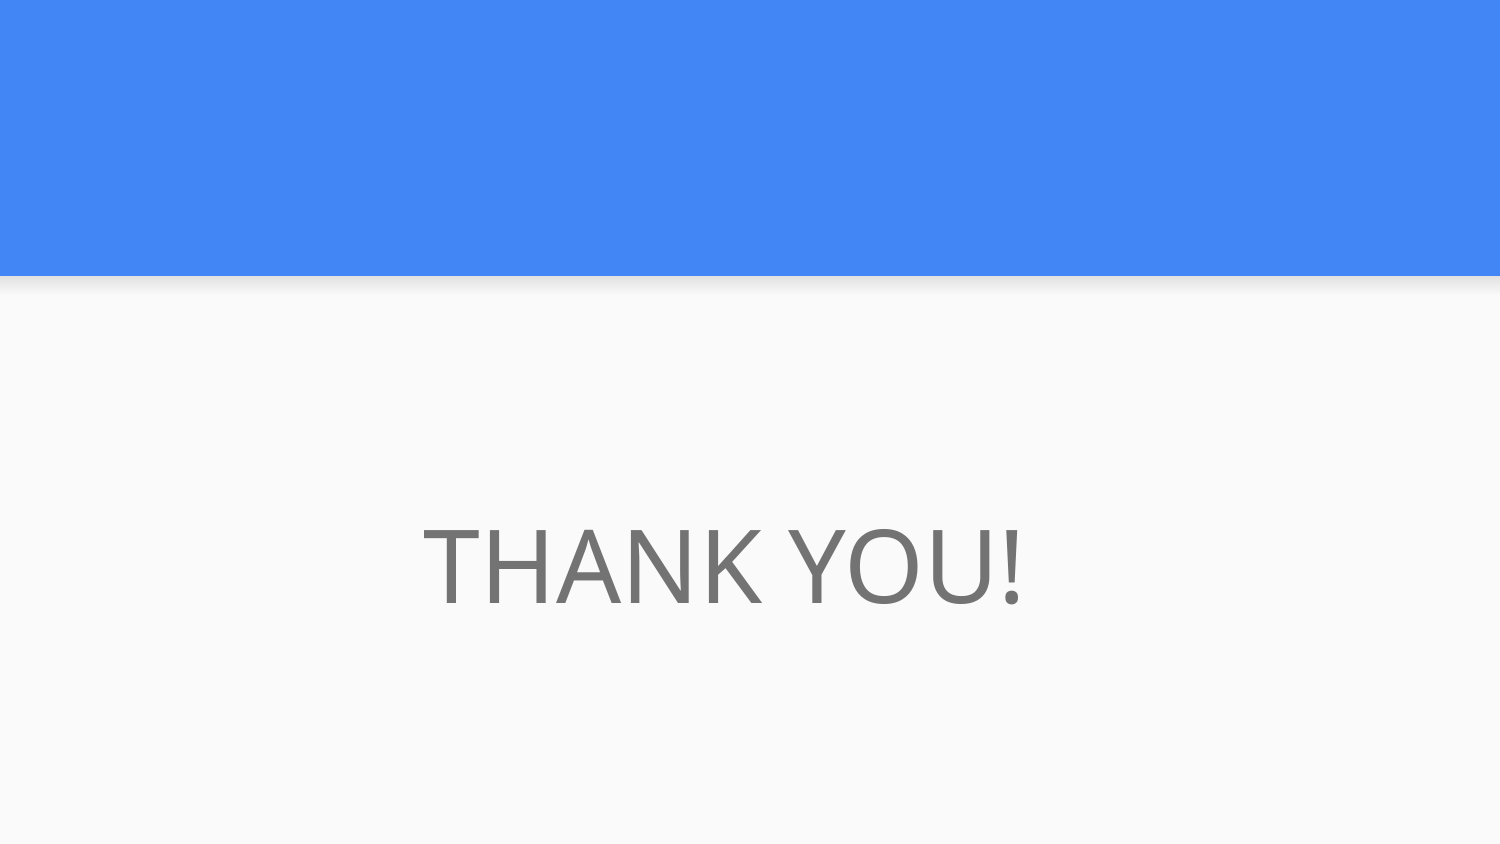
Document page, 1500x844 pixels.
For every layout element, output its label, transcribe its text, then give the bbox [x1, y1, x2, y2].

list THANK YOU! [77, 314, 1427, 760]
